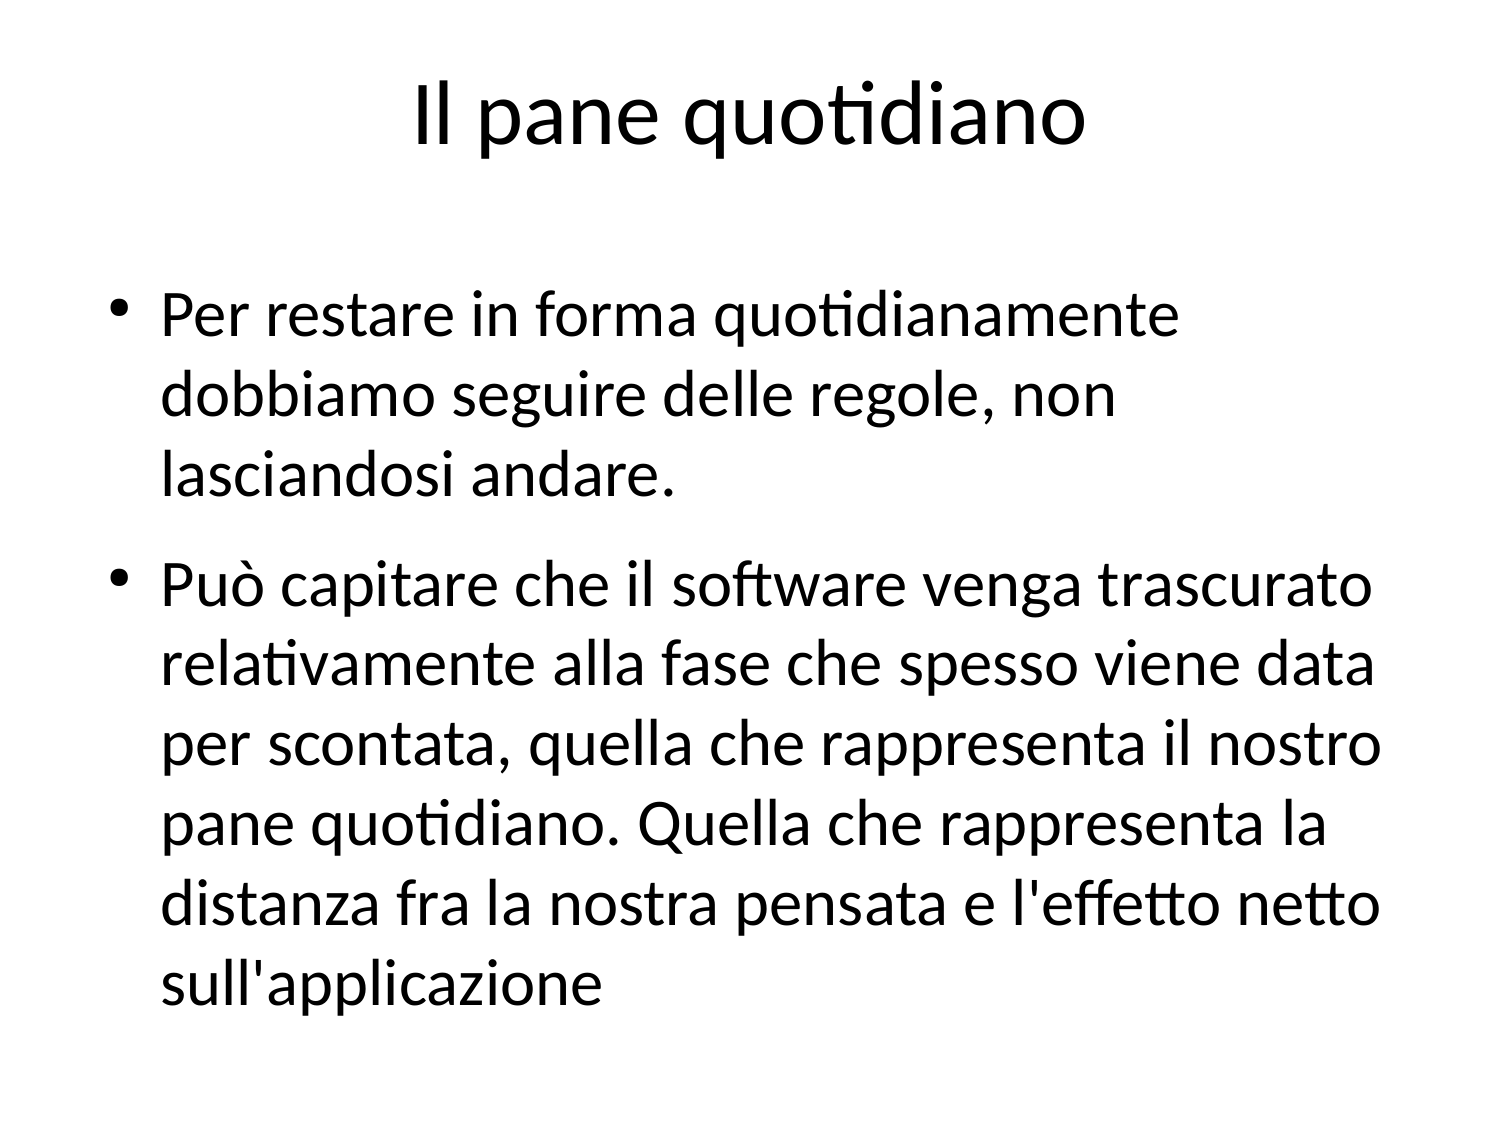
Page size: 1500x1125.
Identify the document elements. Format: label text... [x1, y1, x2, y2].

title Il pane quotidiano [75, 45, 1425, 233]
list [75, 262, 1426, 1005]
